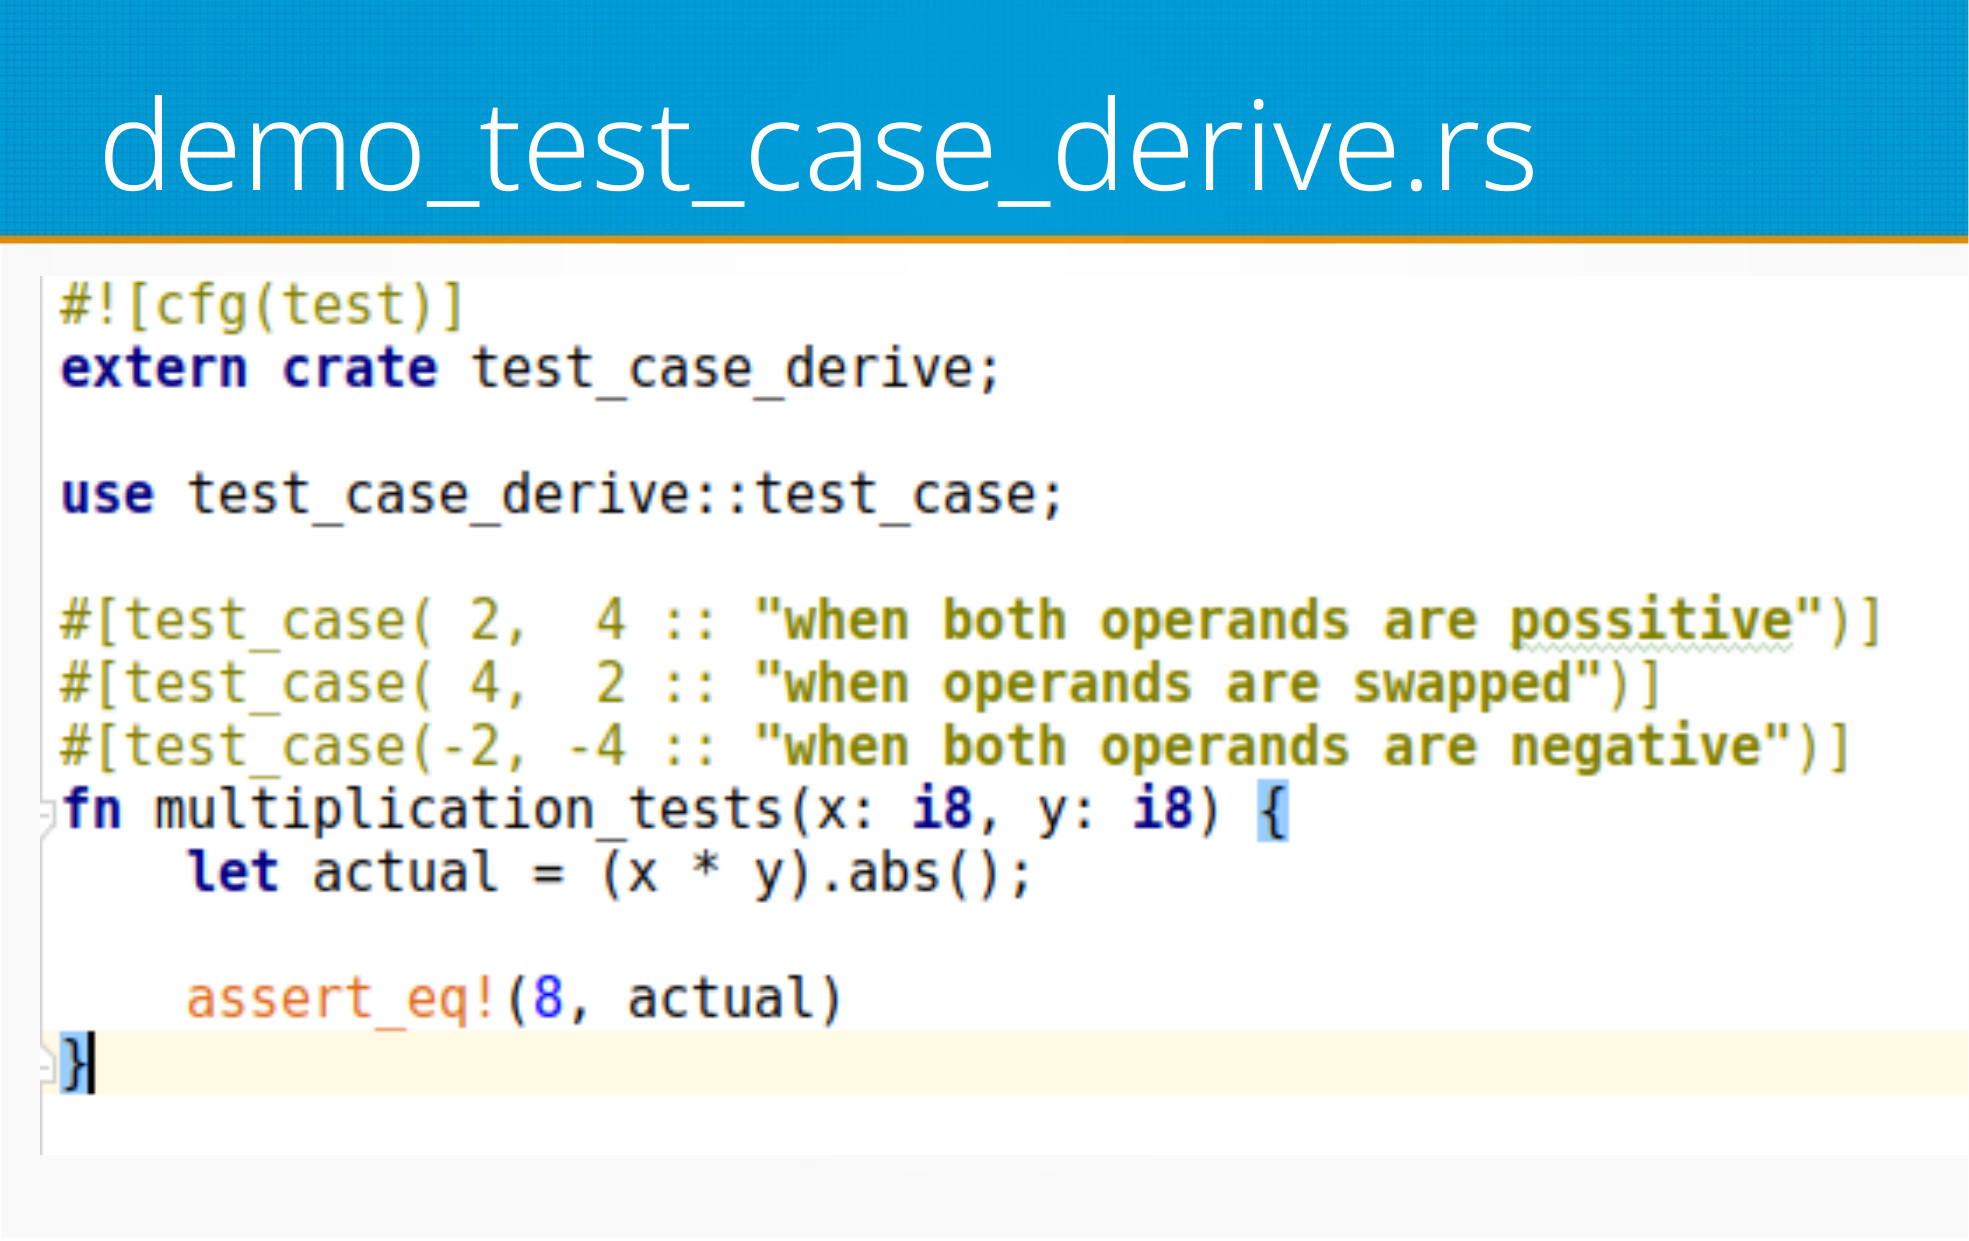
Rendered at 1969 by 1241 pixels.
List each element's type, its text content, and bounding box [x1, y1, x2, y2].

title demo_test_case_derive.rs [98, 19, 1870, 227]
picture [0, 233, 1969, 1241]
